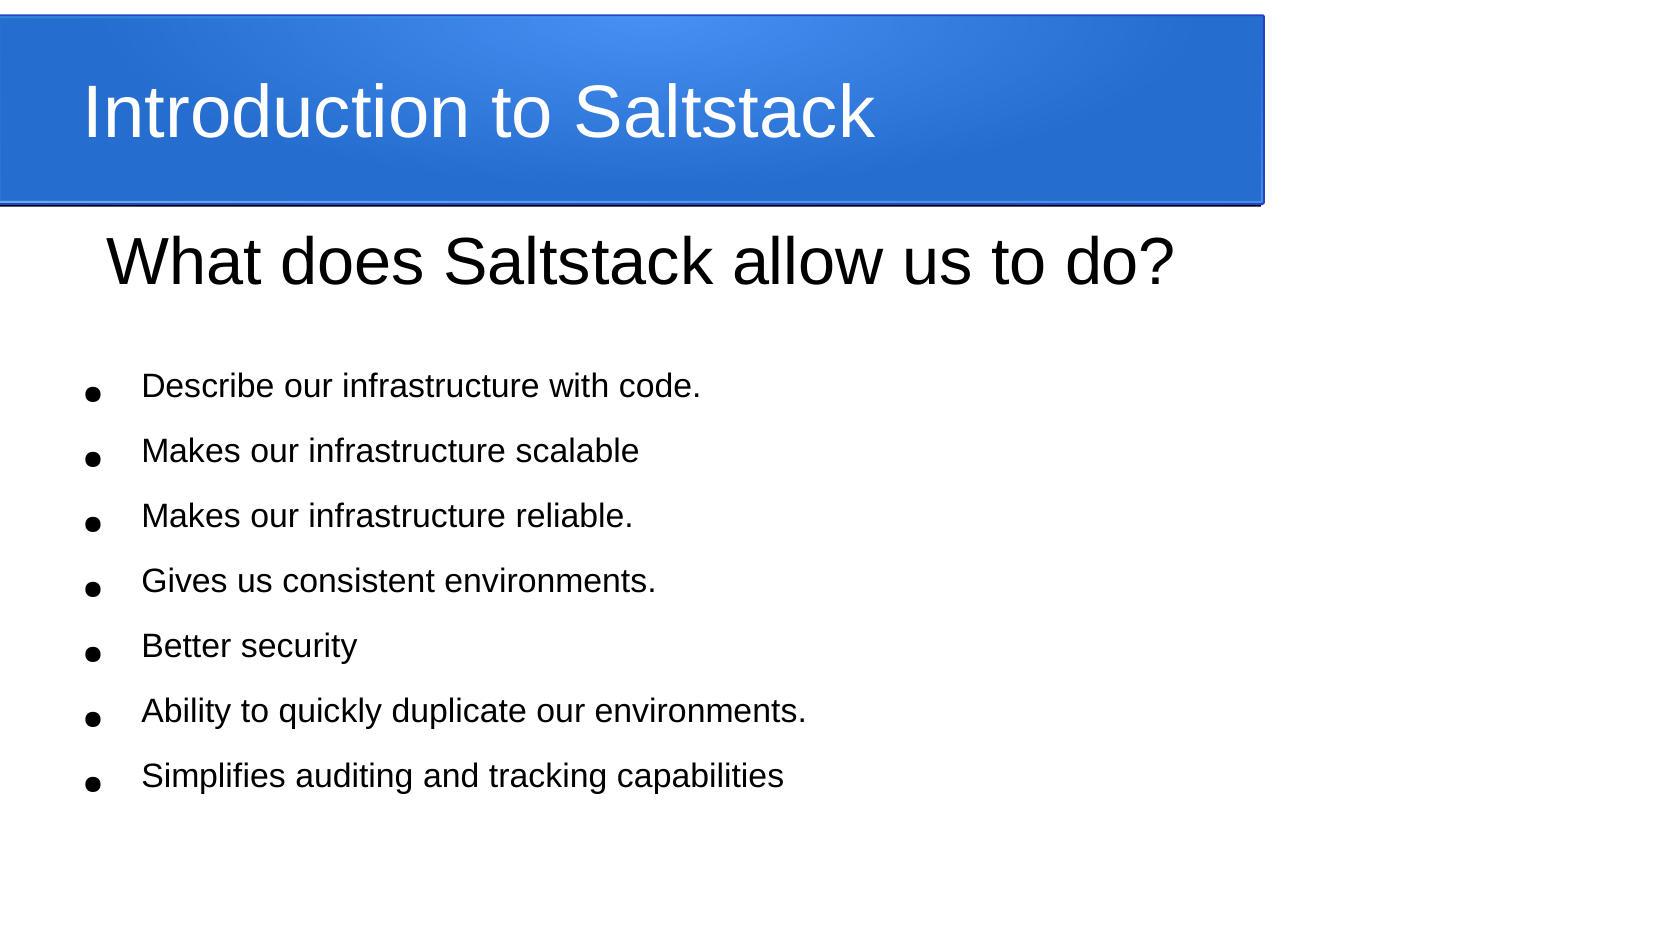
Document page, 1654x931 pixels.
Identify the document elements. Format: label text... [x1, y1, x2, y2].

title Introduction to Saltstack [82, 35, 1235, 189]
subtitle What does Saltstack allow us to do? Describe our infrastructure with code. Makes our infrastructure scalable Makes our infrastructure reliable. Gives us consistent environments. Better security Ability to quickly duplicate our environments. Simplifies auditing and tracking capabilities [82, 224, 1571, 819]
